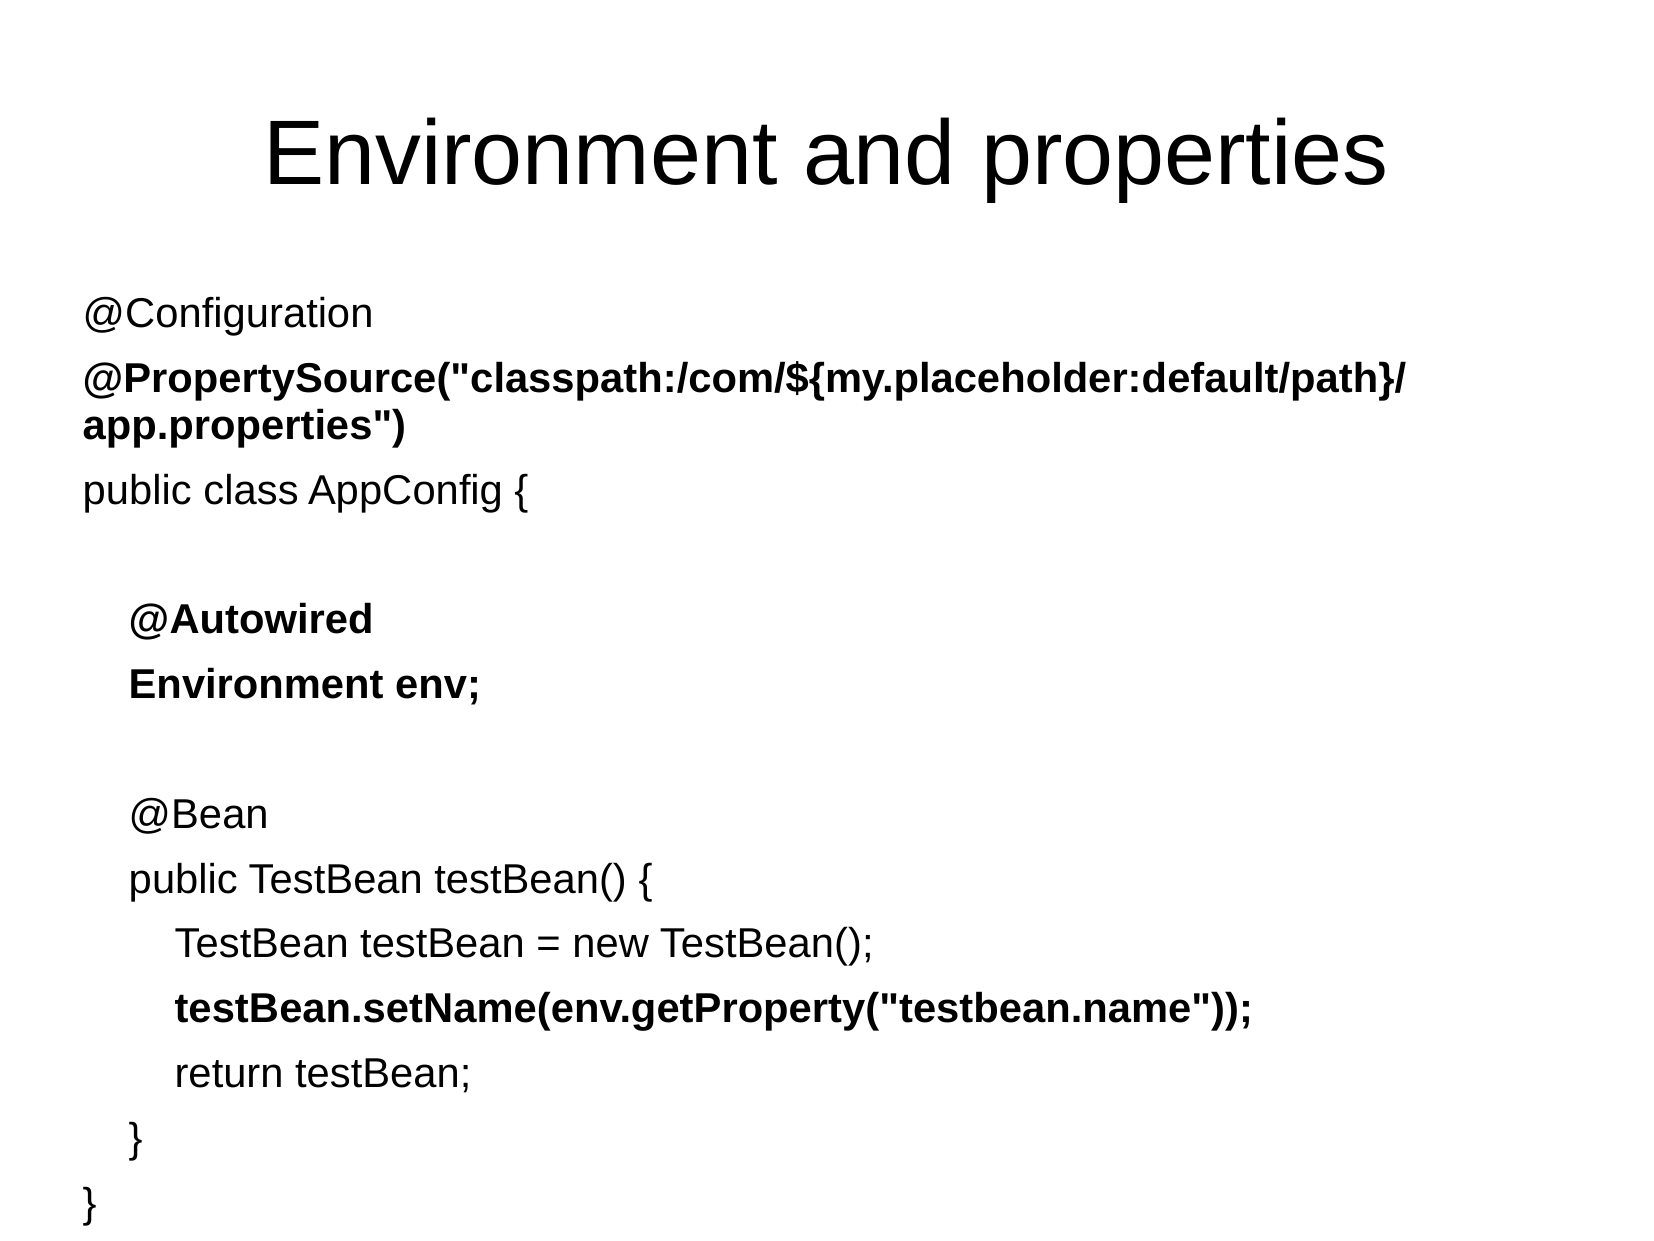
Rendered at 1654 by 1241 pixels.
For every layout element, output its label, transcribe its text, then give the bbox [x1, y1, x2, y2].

list @Configuration @PropertySource("classpath:/com/${my.placeholder:default/path}/app.properties") public class AppConfig { @Autowired Environment env; @Bean public TestBean testBean() { TestBean testBean = new TestBean(); testBean.setName(env.getProperty("testbean.name")); return testBean; } } [82, 290, 1571, 1010]
title Environment and properties [82, 49, 1571, 257]
